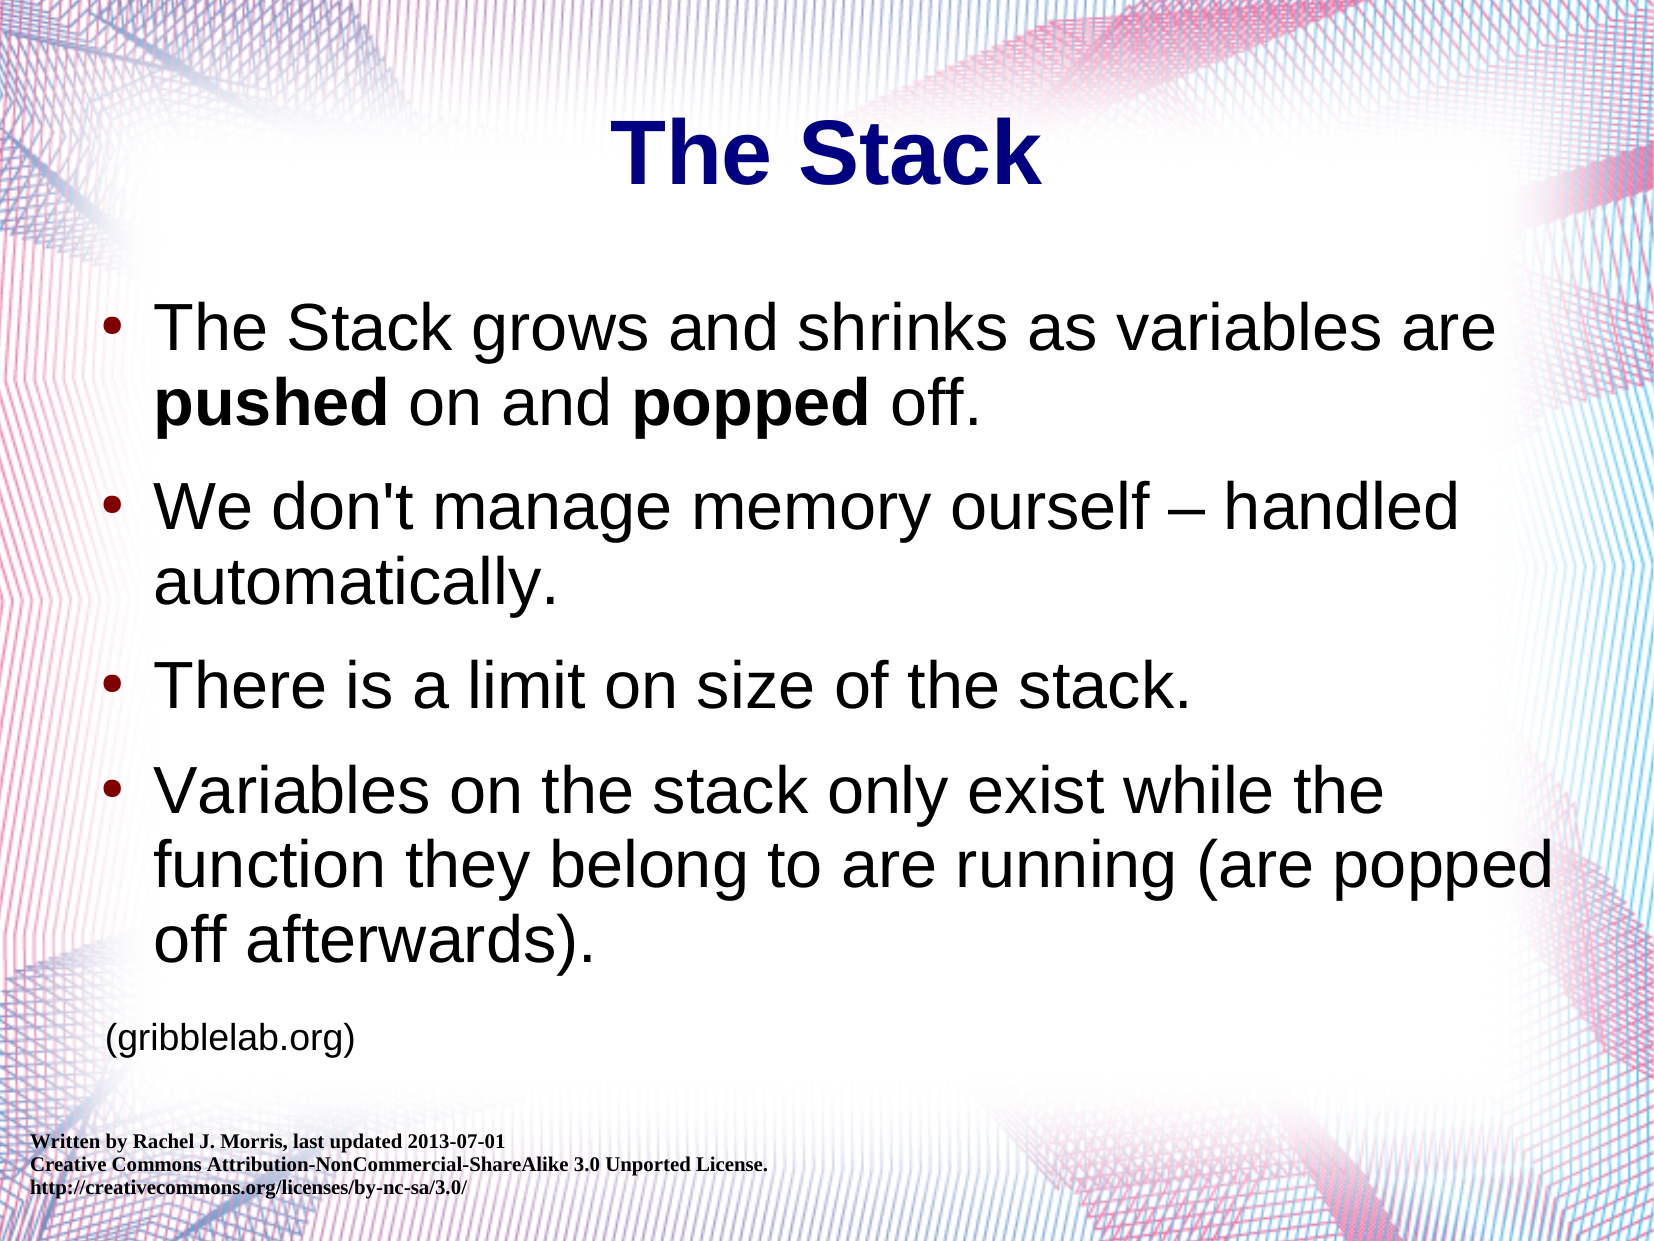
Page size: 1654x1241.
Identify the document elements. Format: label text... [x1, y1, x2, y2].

title The Stack [82, 49, 1571, 257]
list The Stack grows and shrinks as variables are pushed on and popped off. We don't manage memory ourself – handled automatically. There is a limit on size of the stack. Variables on the stack only exist while the function they belong to are running (are popped off afterwards). [82, 290, 1571, 1010]
text_box (gribblelab.org) [90, 1009, 1561, 1067]
picture [0, 0, 1654, 1241]
